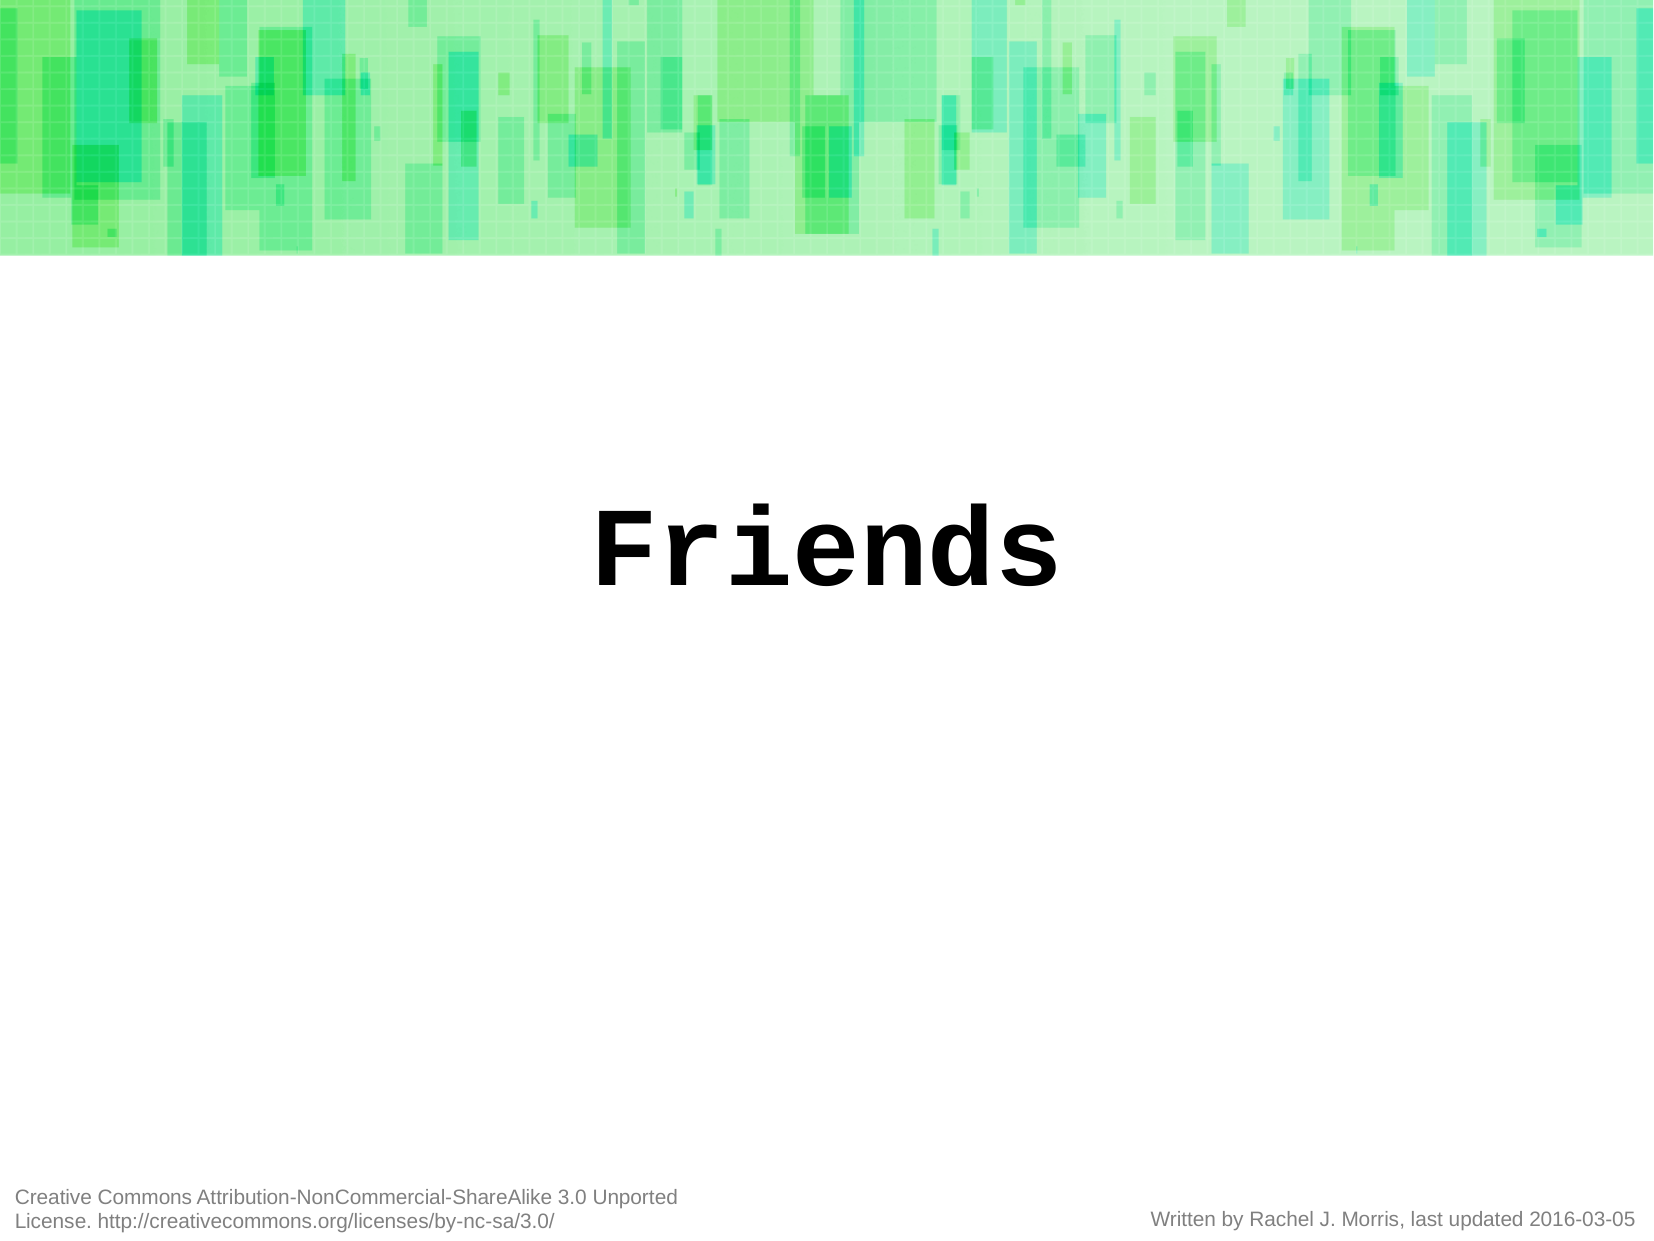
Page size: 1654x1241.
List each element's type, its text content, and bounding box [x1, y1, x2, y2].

text_box Creative Commons Attribution-NonCommercial-ShareAlike 3.0 Unported License. http://creativecommons.org/licenses/by-nc-sa/3.0/ [0, 1178, 751, 1241]
subtitle Friends [82, 285, 1571, 826]
picture [0, 0, 1654, 1241]
text_box Written by Rachel J. Morris, last updated 2016-03-05 [840, 1200, 1651, 1239]
